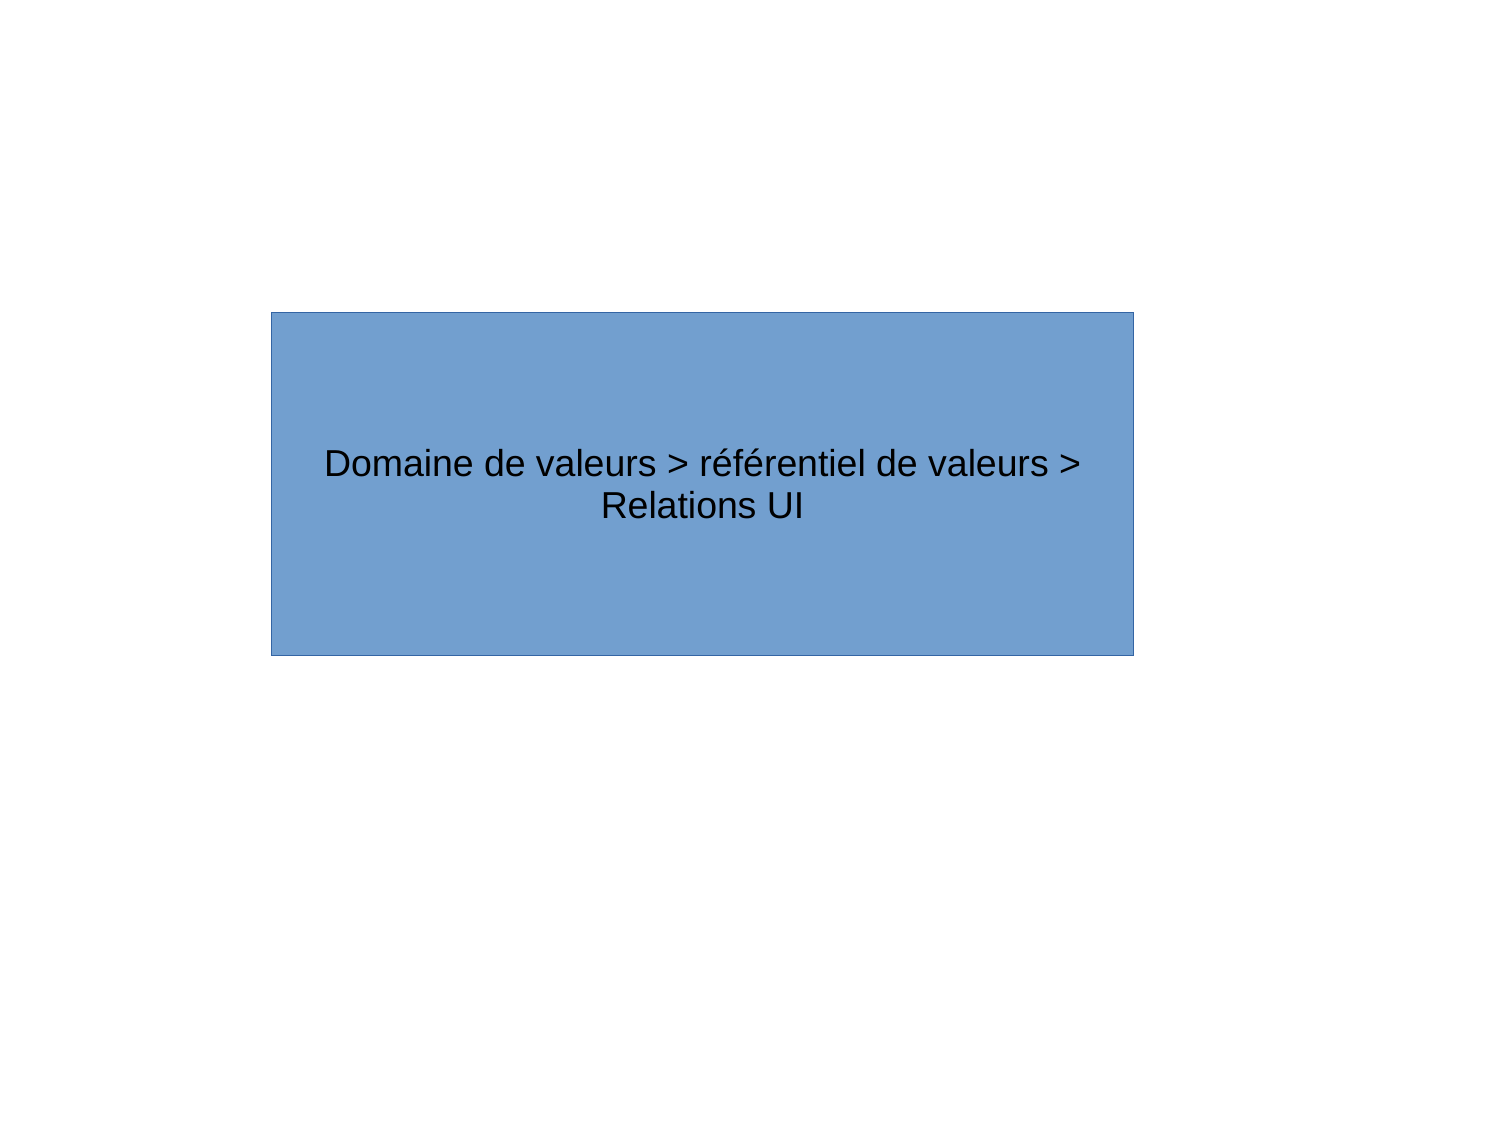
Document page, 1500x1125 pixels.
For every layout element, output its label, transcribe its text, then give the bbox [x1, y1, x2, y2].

text_box Domaine de valeurs > référentiel de valeurs > Relations UI [271, 312, 1134, 656]
